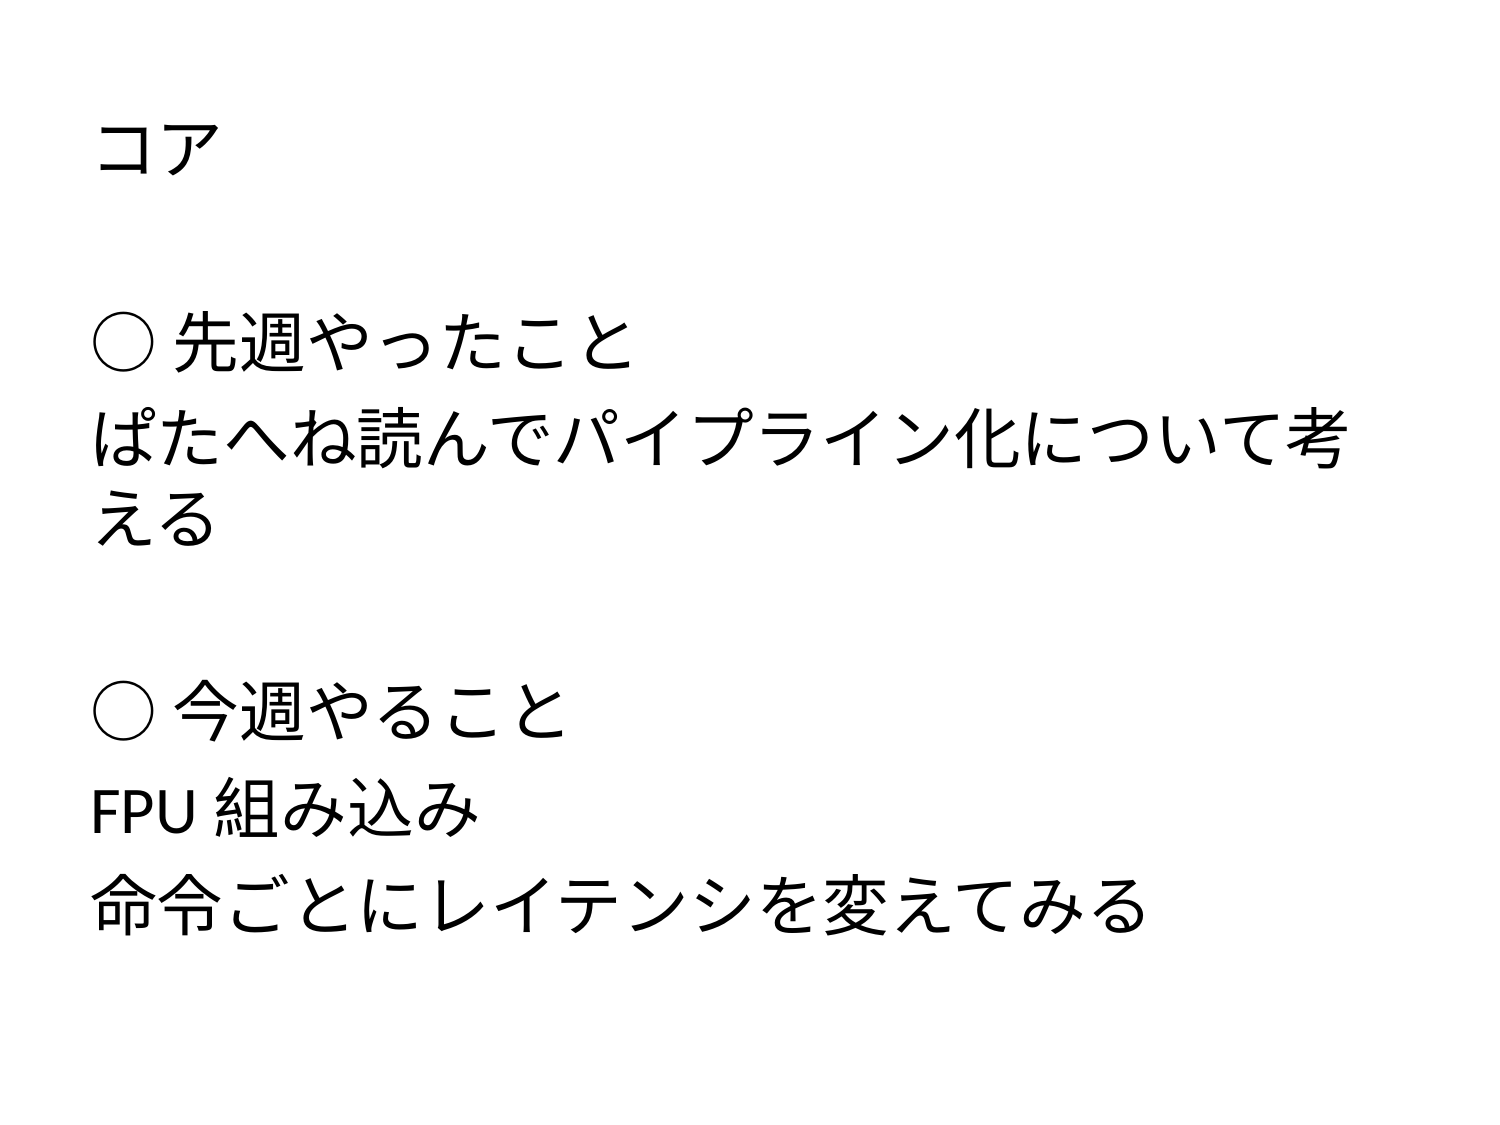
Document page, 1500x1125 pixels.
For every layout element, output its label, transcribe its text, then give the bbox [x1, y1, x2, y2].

subtitle コア ○先週やったこと ぱたへね読んでパイプライン化について考える ○今週やること FPU組み込み 命令ごとにレイテンシを変えてみる [75, 44, 1425, 1006]
